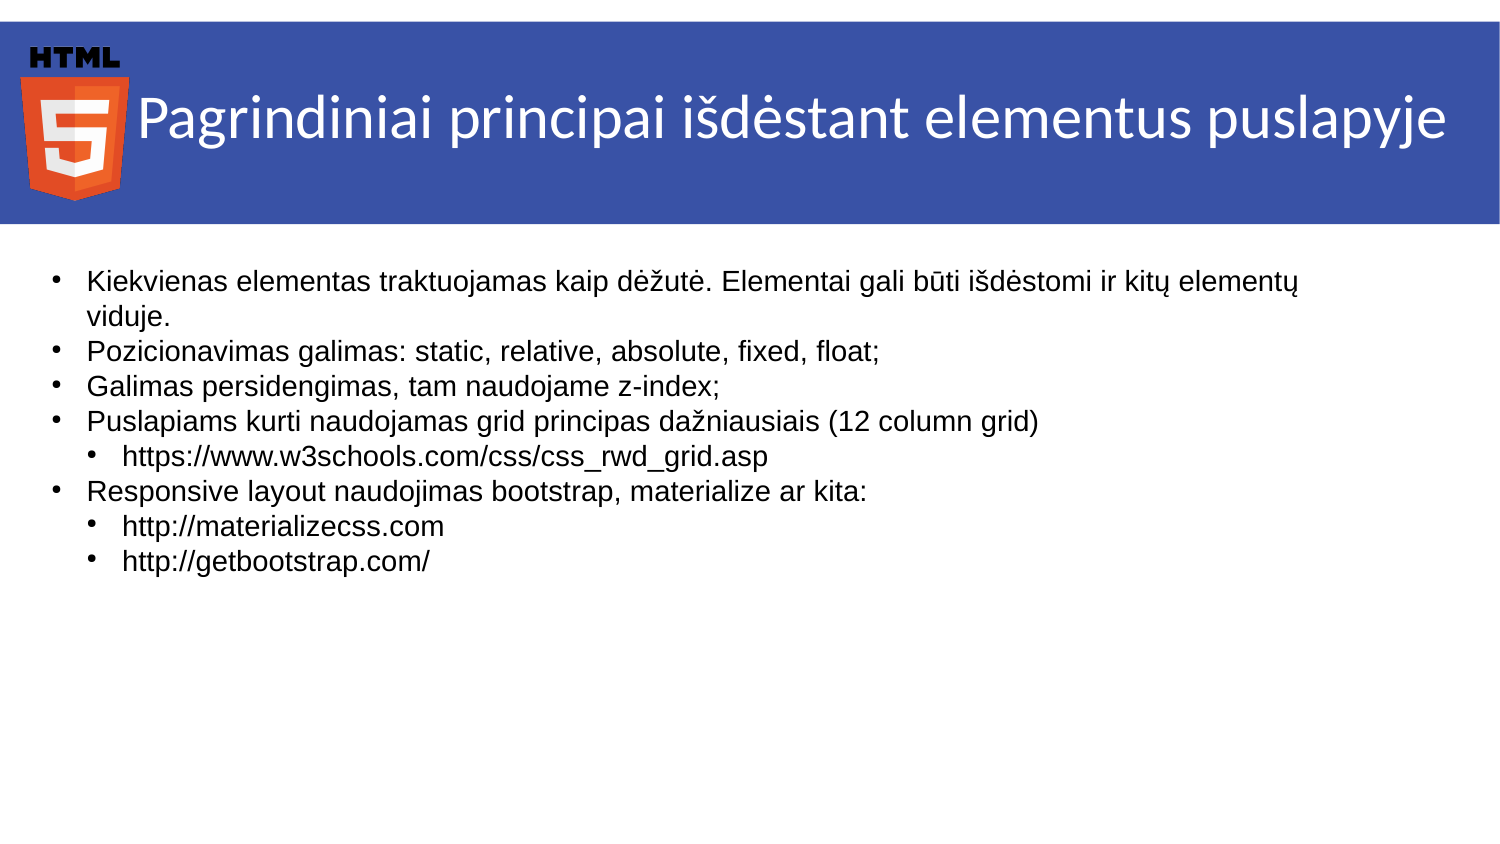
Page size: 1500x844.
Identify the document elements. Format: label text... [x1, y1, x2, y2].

text_box Kiekvienas elementas traktuojamas kaip dėžutė. Elementai gali būti išdėstomi ir kitų elementų viduje. Pozicionavimas galimas: static, relative, absolute, fixed, float; Galimas persidengimas, tam naudojame z-index; Puslapiams kurti naudojamas grid principas dažniausiais (12 column grid) https://www.w3schools.com/css/css_rwd_grid.asp Responsive layout naudojimas bootstrap, materialize ar kita: http://materializecss.com http://getbootstrap.com/ [36, 247, 1389, 789]
title Pagrindiniai principai išdėstant elementus puslapyje [122, 72, 1500, 167]
picture [20, 46, 130, 201]
